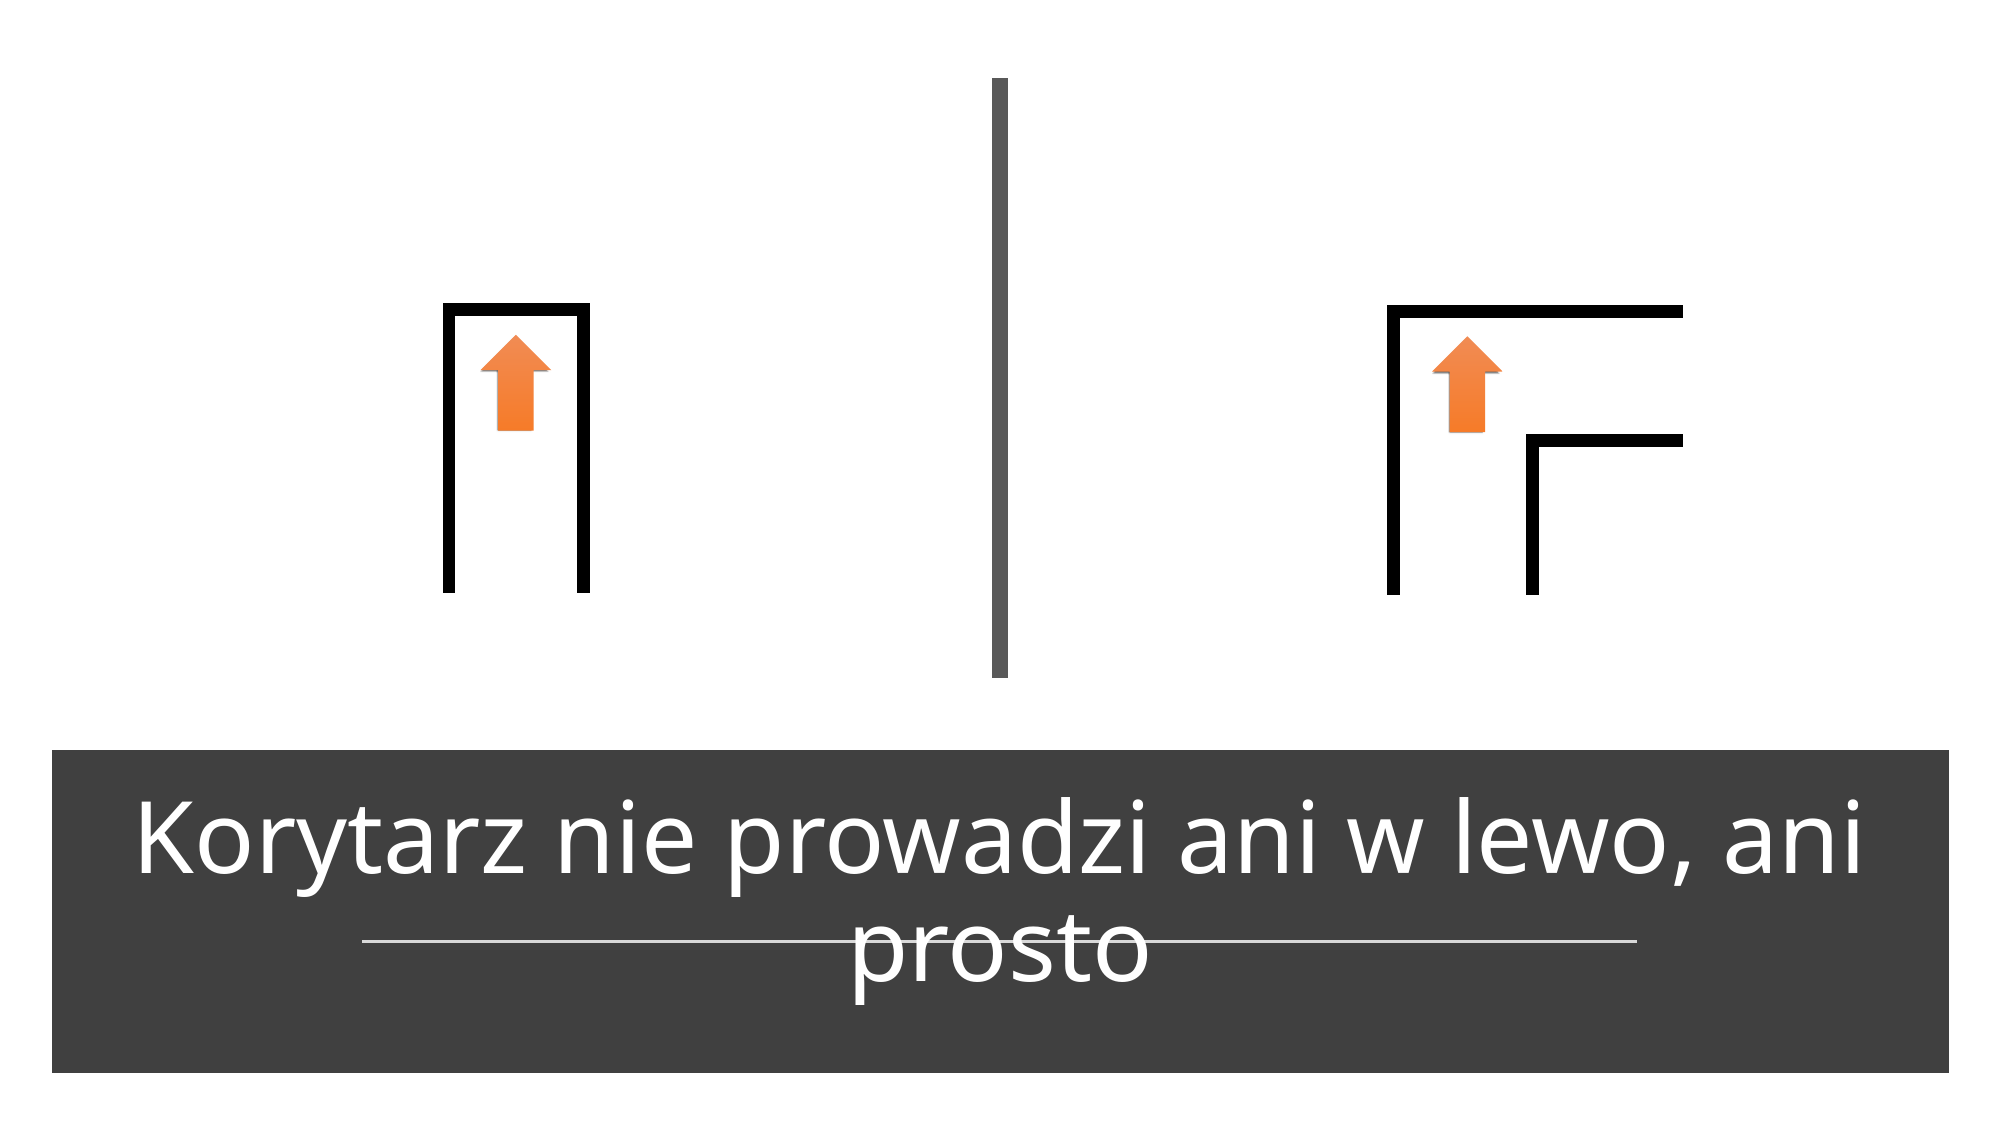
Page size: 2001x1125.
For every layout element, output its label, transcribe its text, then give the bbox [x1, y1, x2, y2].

text_box [0, 0, 2000, 1125]
title Korytarz nie prowadzi ani w lewo, ani prosto [86, 780, 1914, 933]
